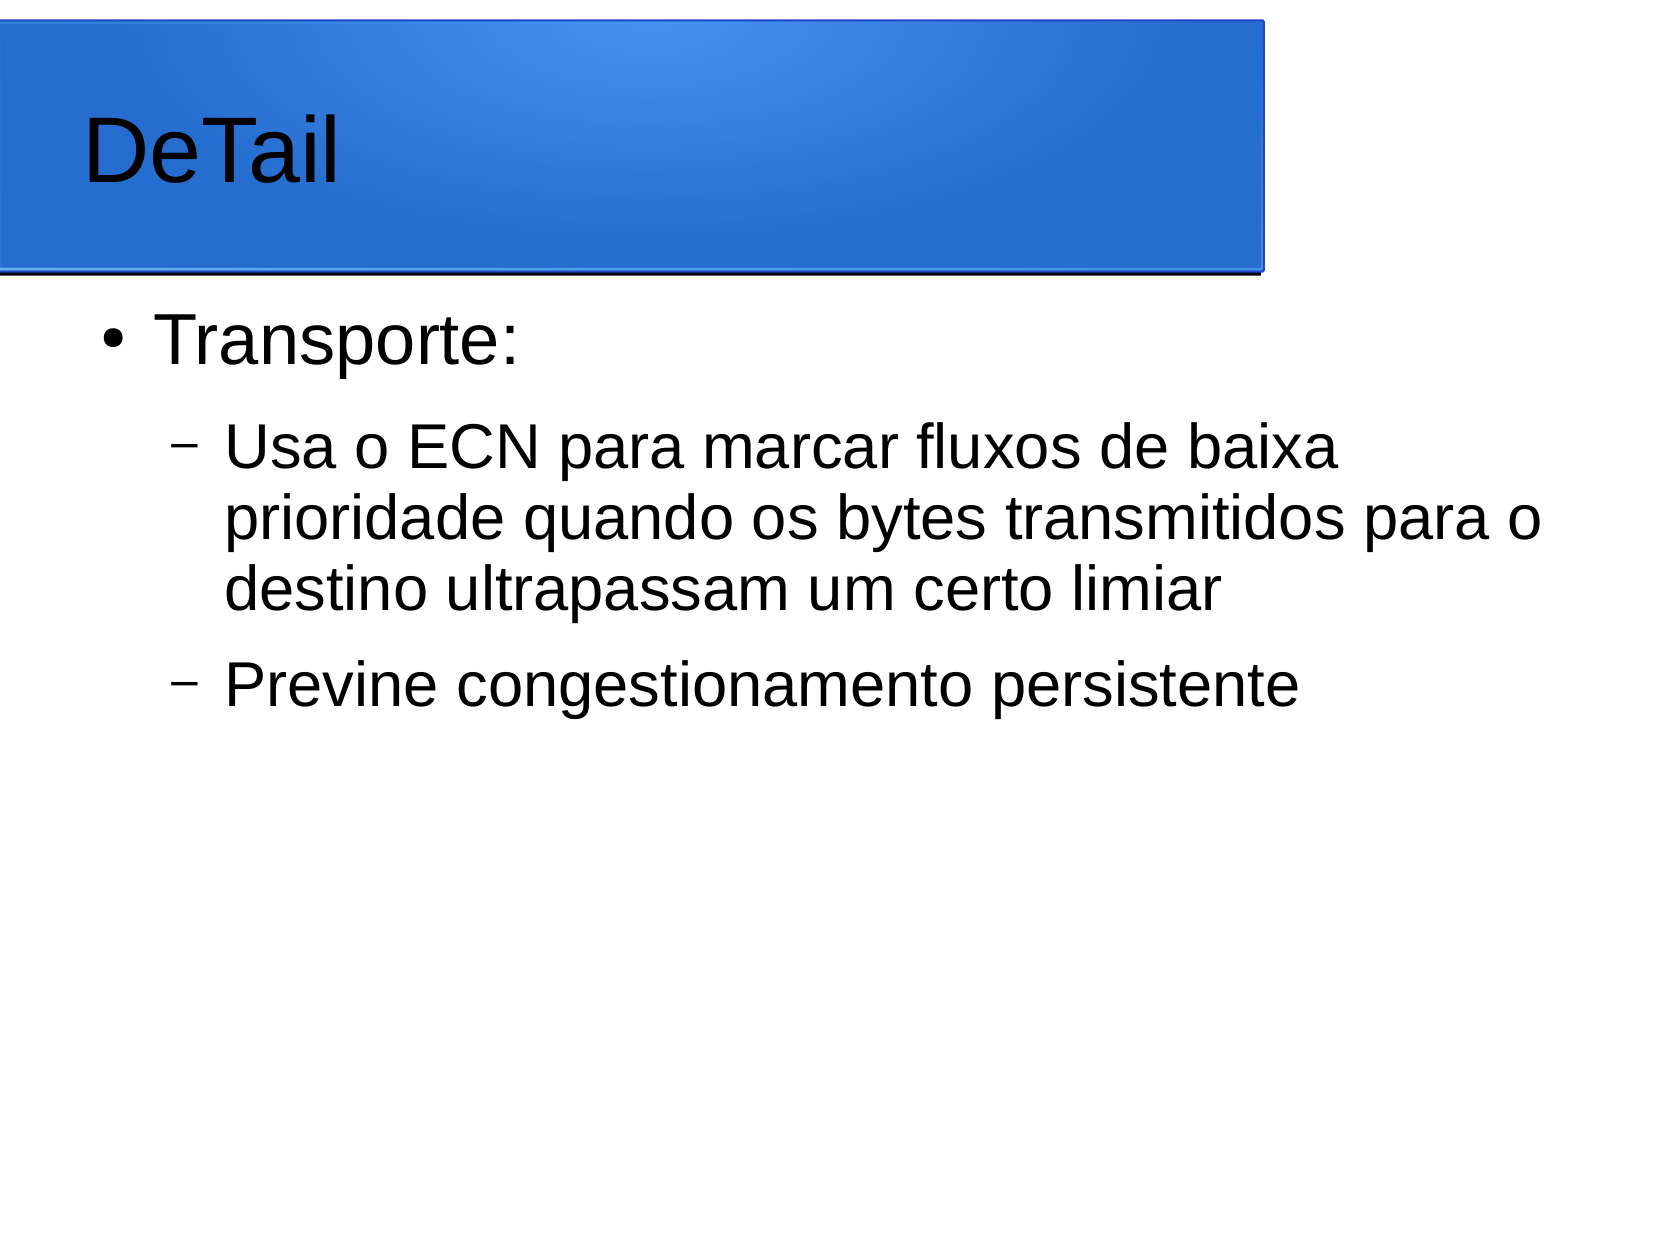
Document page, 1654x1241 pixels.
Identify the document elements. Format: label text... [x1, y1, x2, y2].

list Transporte: Usa o ECN para marcar fluxos de baixa prioridade quando os bytes transmitidos para o destino ultrapassam um certo limiar Previne congestionamento persistente [82, 299, 1571, 1019]
title DeTail [82, 47, 1235, 252]
